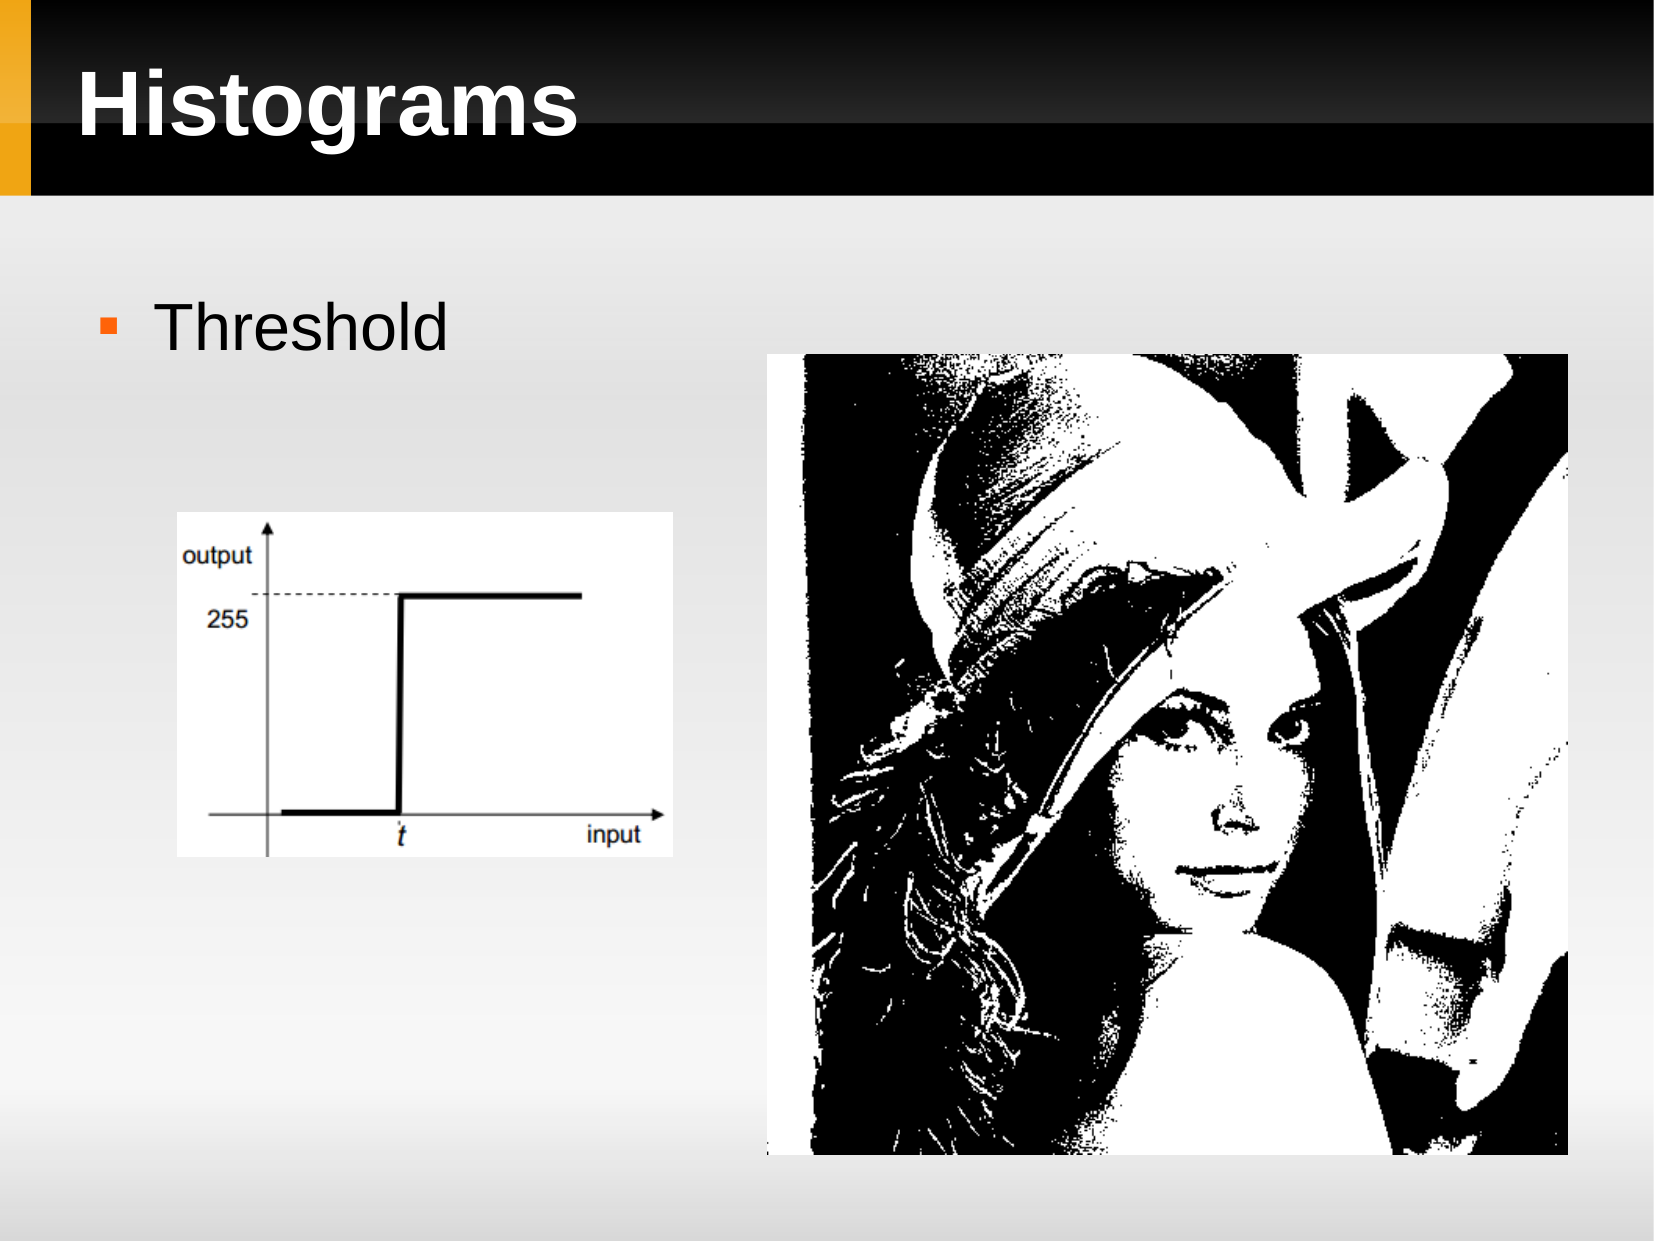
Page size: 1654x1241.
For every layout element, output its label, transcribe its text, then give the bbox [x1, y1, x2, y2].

list Threshold [82, 290, 1571, 1109]
title Histograms [76, 0, 1565, 208]
picture [0, 0, 1654, 1241]
